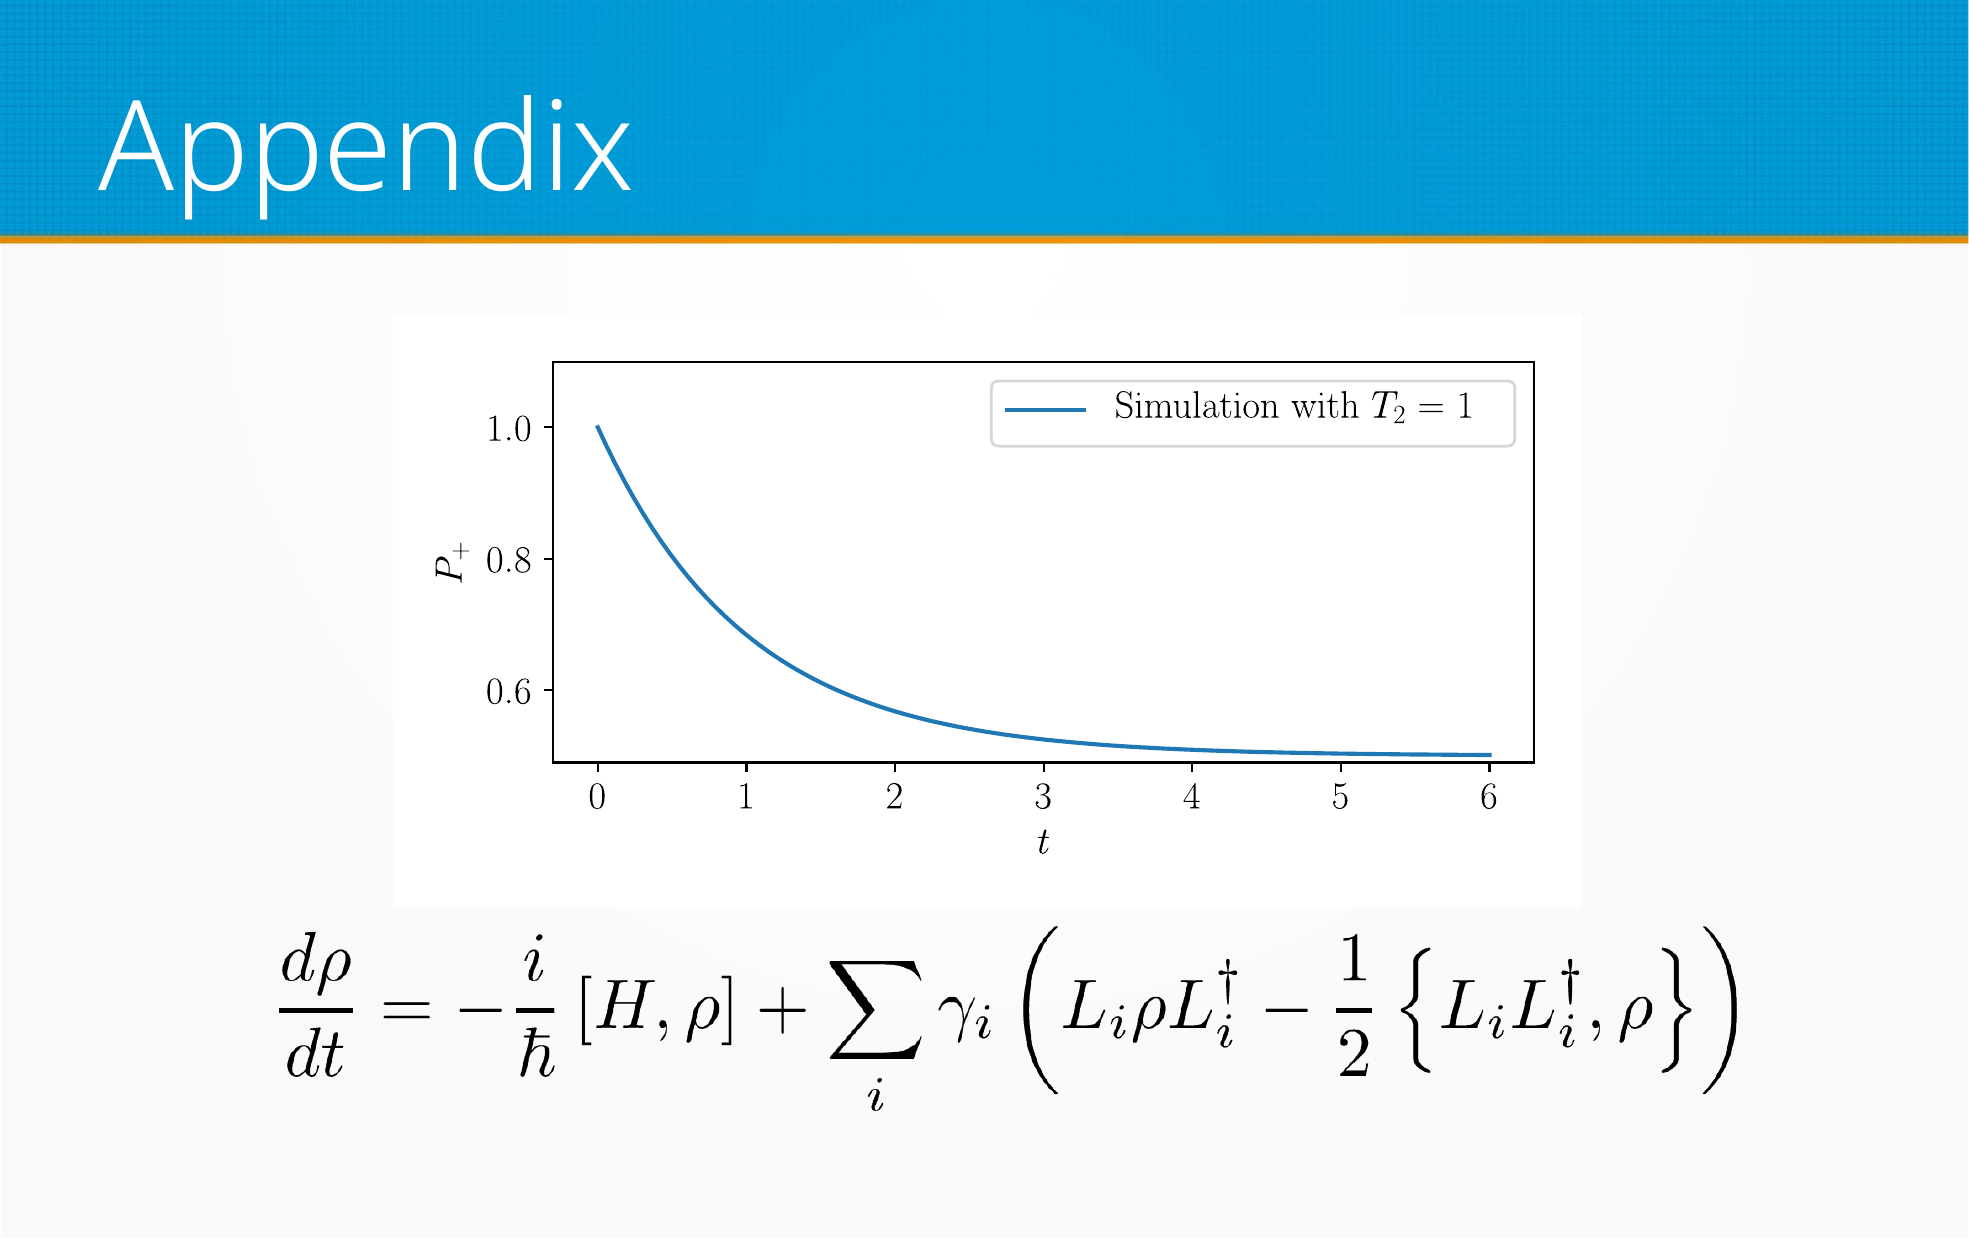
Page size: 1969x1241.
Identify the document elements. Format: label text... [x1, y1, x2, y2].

title Appendix [98, 19, 1870, 227]
picture [0, 233, 1969, 1241]
